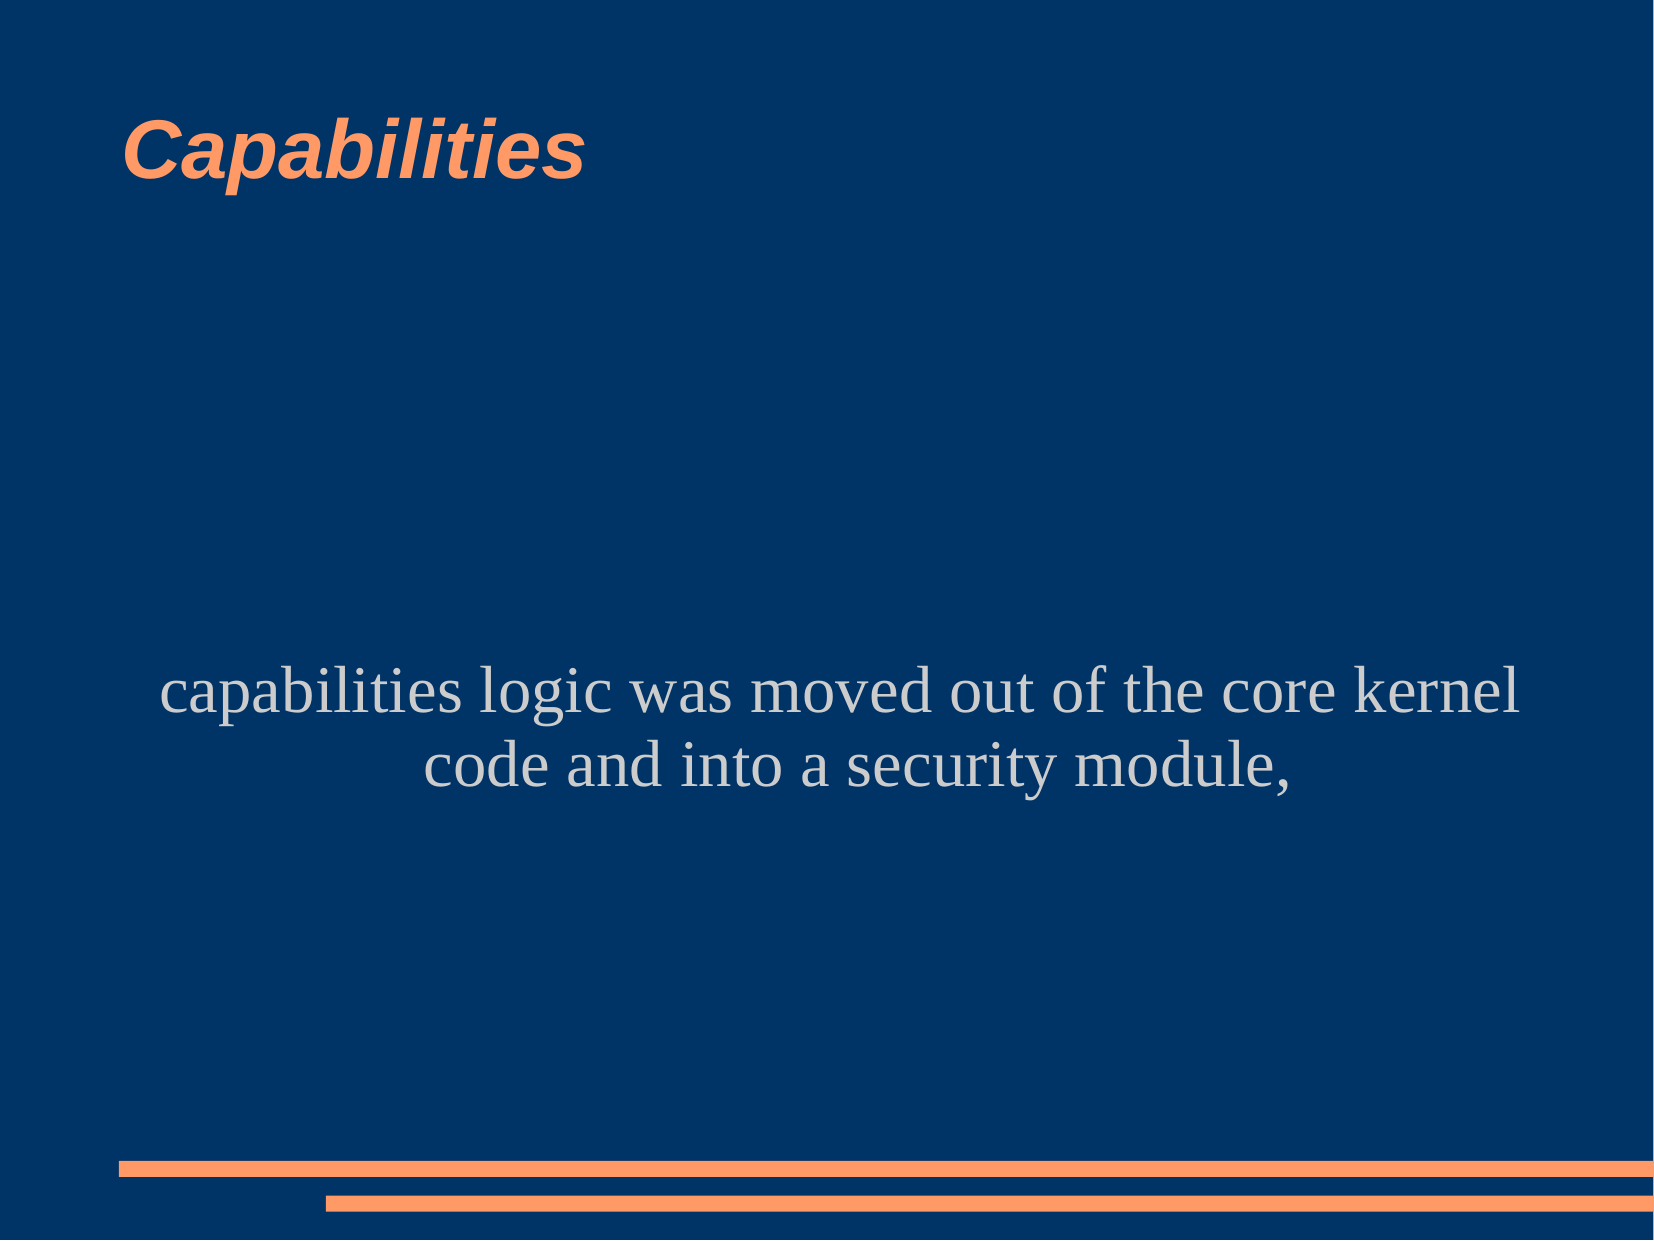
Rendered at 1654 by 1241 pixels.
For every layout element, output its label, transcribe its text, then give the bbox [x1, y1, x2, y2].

title Capabilities [121, 46, 1534, 254]
subtitle capabilities logic was moved out of the core kernel code and into a security module, [121, 322, 1561, 1133]
